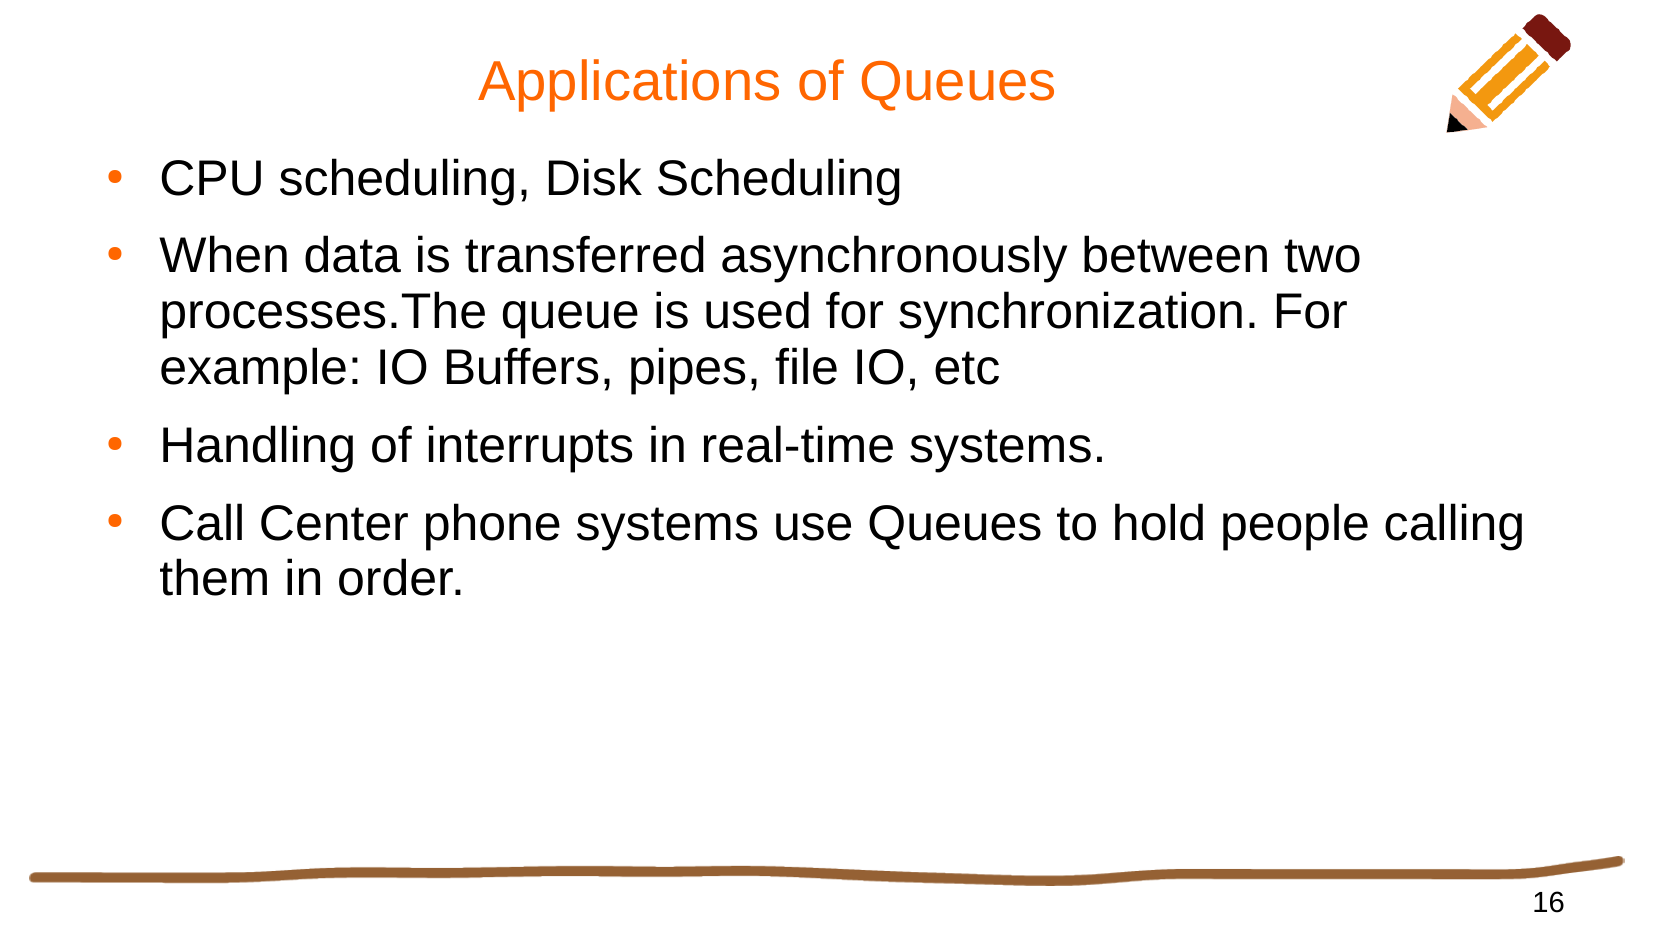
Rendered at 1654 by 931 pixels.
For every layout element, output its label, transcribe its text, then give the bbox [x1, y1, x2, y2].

list CPU scheduling, Disk Scheduling When data is transferred asynchronously between two processes.The queue is used for synchronization. For example: IO Buffers, pipes, file IO, etc Handling of interrupts in real-time systems. Call Center phone systems use Queues to hold people calling them in order. [88, 150, 1538, 857]
picture [29, 856, 1625, 886]
picture [1446, 14, 1571, 133]
title Applications of Queues [88, 29, 1447, 133]
